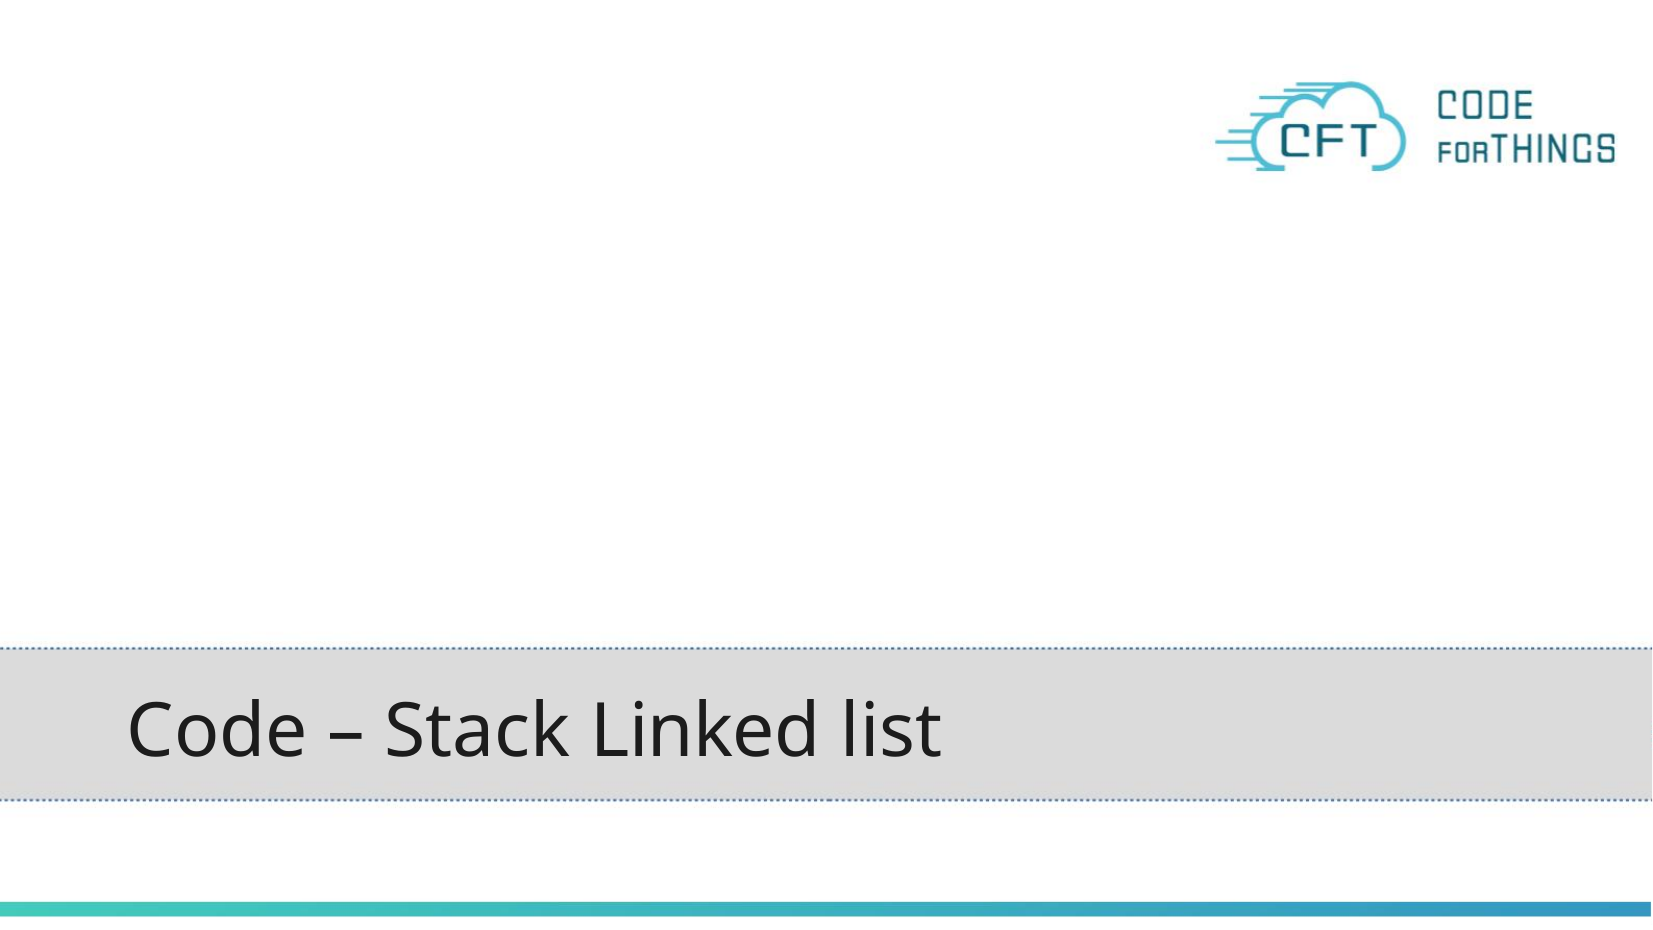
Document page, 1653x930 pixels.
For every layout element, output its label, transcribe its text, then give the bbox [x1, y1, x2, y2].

text_box Code – Stack Linked list [126, 684, 1038, 772]
text_box [0, 0, 1653, 930]
